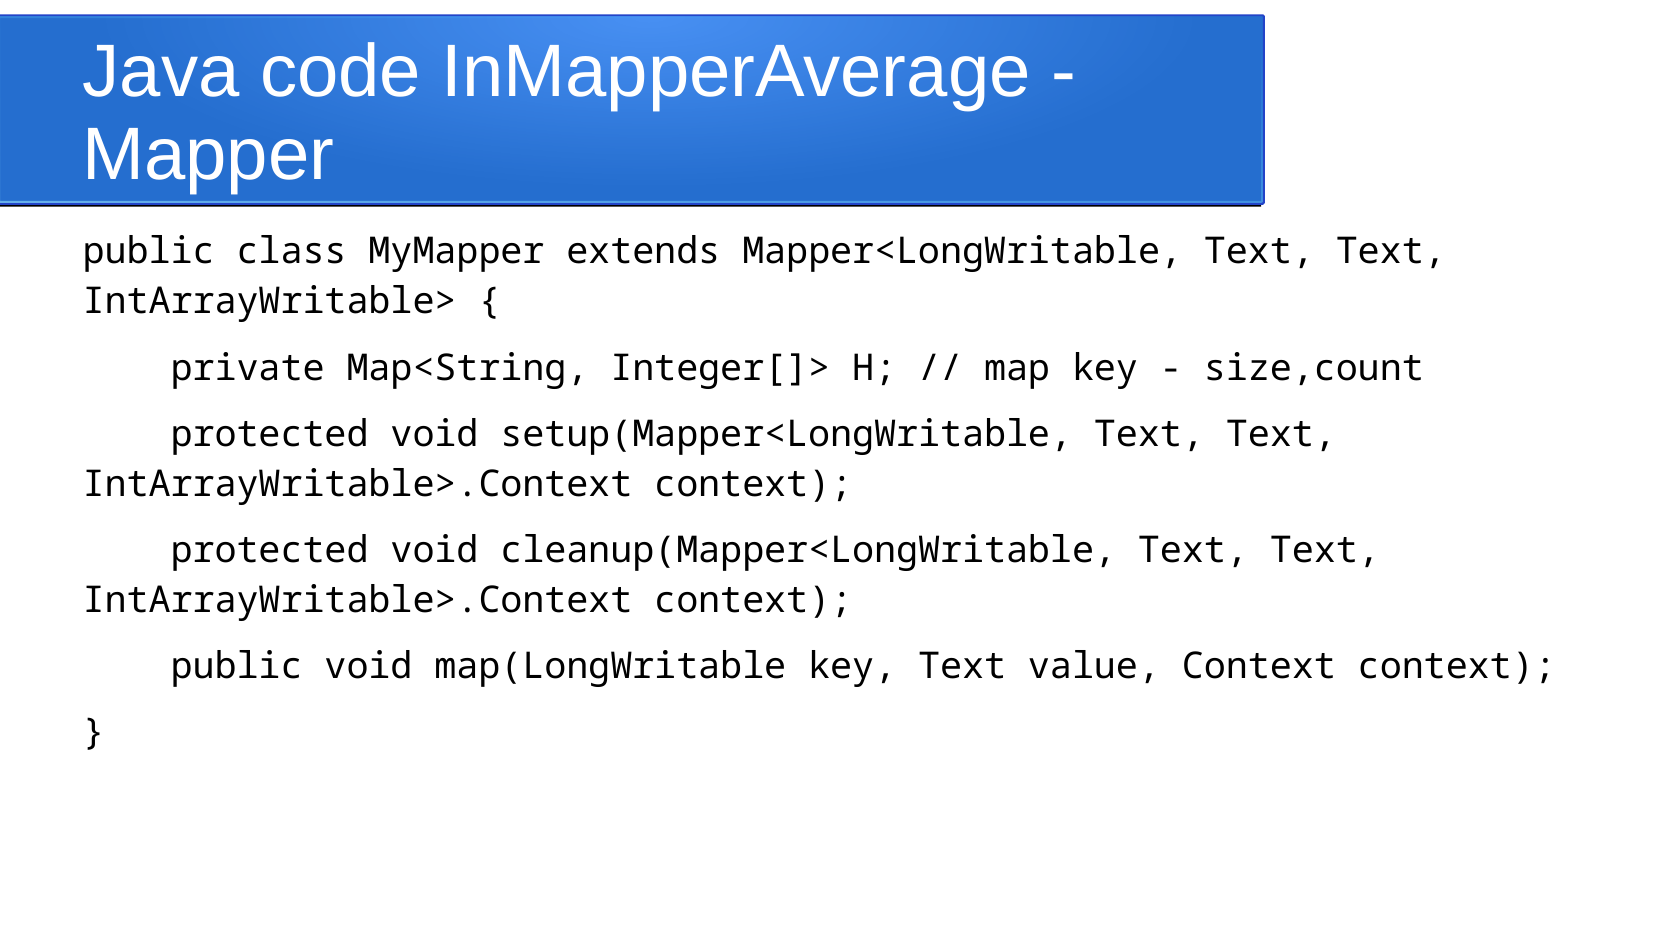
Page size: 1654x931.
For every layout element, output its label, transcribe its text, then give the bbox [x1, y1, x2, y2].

title Java code InMapperAverage - Mapper [82, 29, 1235, 196]
list public class MyMapper extends Mapper<LongWritable, Text, Text, IntArrayWritable> { private Map<String, Integer[]> H; // map key - size,count protected void setup(Mapper<LongWritable, Text, Text, IntArrayWritable>.Context context); protected void cleanup(Mapper<LongWritable, Text, Text, IntArrayWritable>.Context context); public void map(LongWritable key, Text value, Context context); } [82, 224, 1571, 764]
